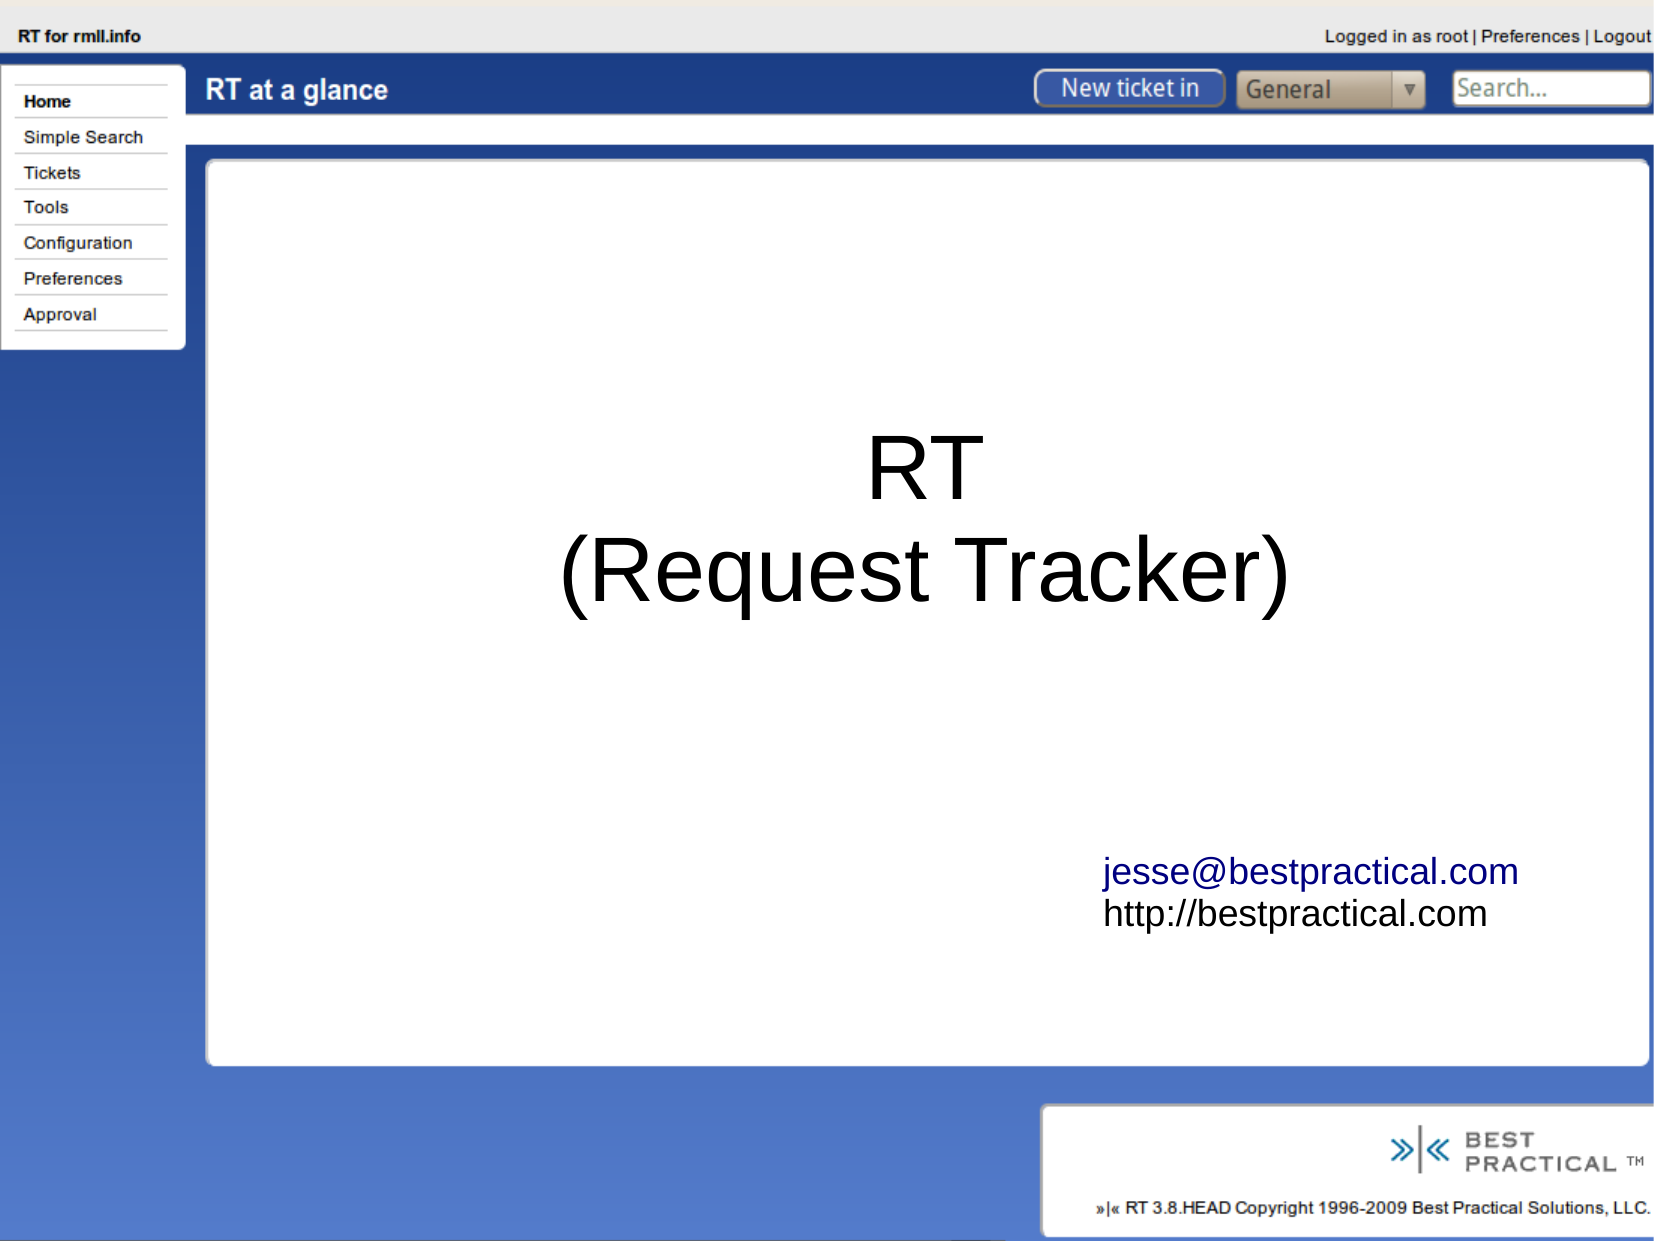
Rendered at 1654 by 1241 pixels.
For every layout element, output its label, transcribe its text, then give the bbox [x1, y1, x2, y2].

text_box jesse@bestpractical.com http://bestpractical.com [1088, 843, 1593, 943]
picture [468, 0, 1654, 1241]
title RT (Request Tracker) [280, 416, 1571, 622]
